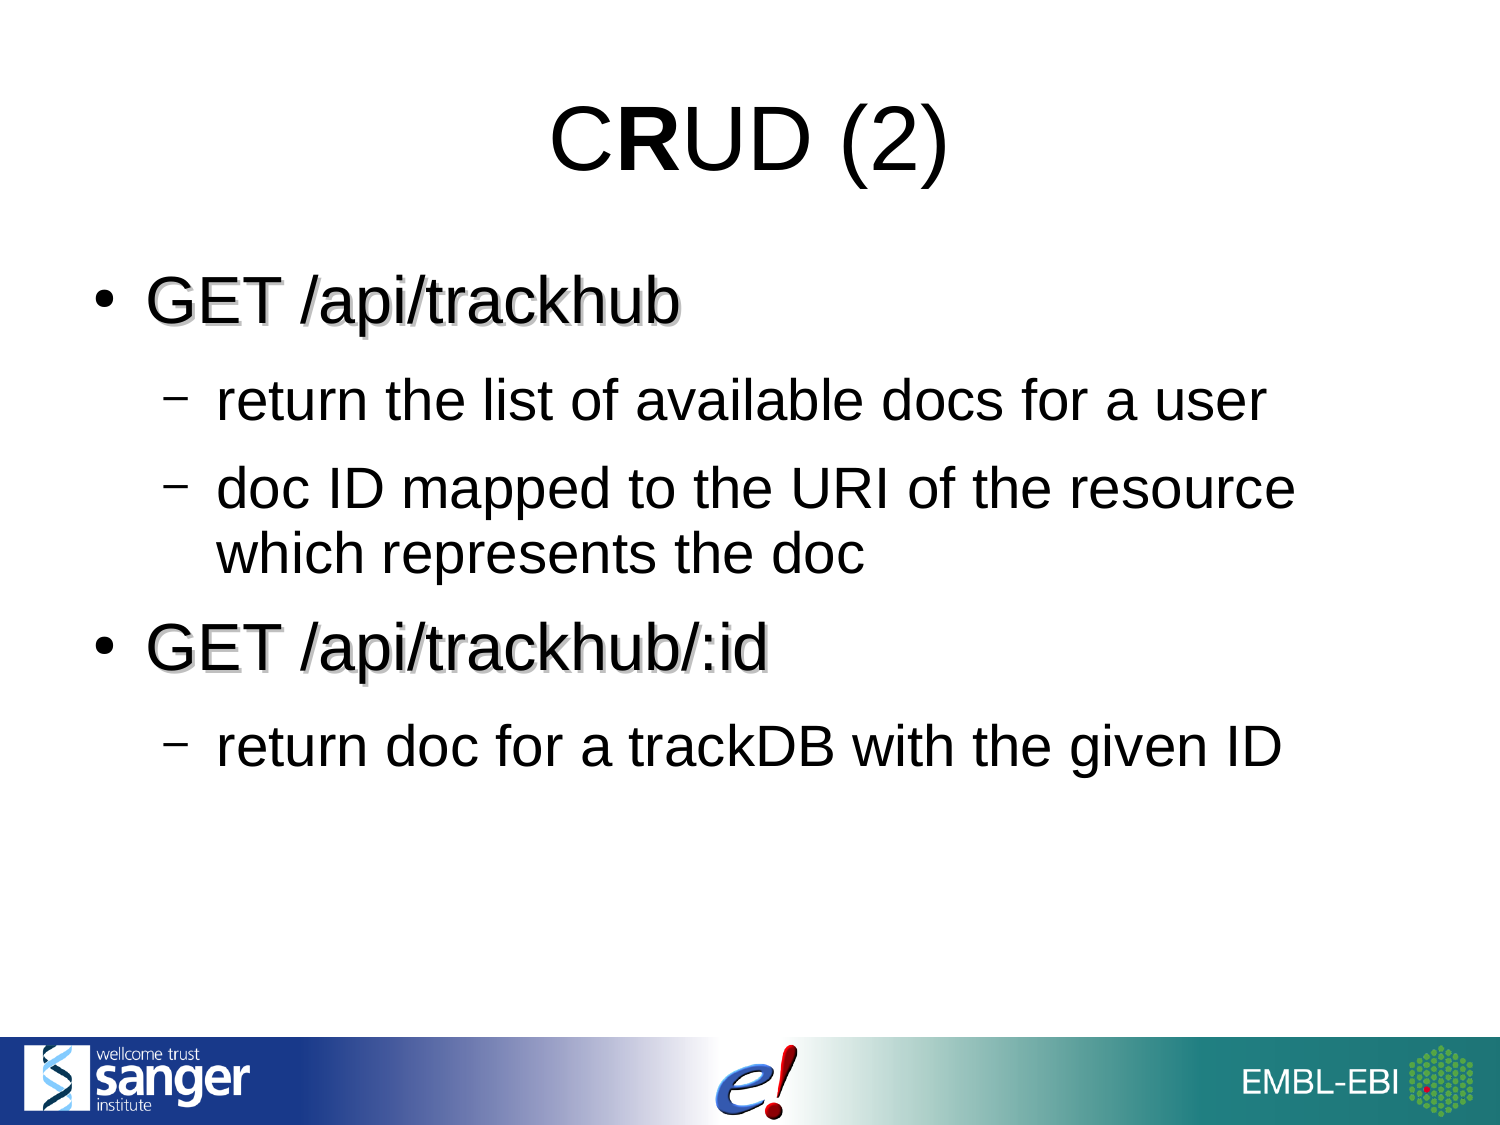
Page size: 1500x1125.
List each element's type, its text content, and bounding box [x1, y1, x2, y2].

list GET /api/trackhub return the list of available docs for a user doc ID mapped to the URI of the resource which represents the doc GET /api/trackhub/:id return doc for a trackDB with the given ID [75, 263, 1395, 916]
picture [0, 1037, 1500, 1125]
title CRUD (2) [75, 44, 1425, 233]
